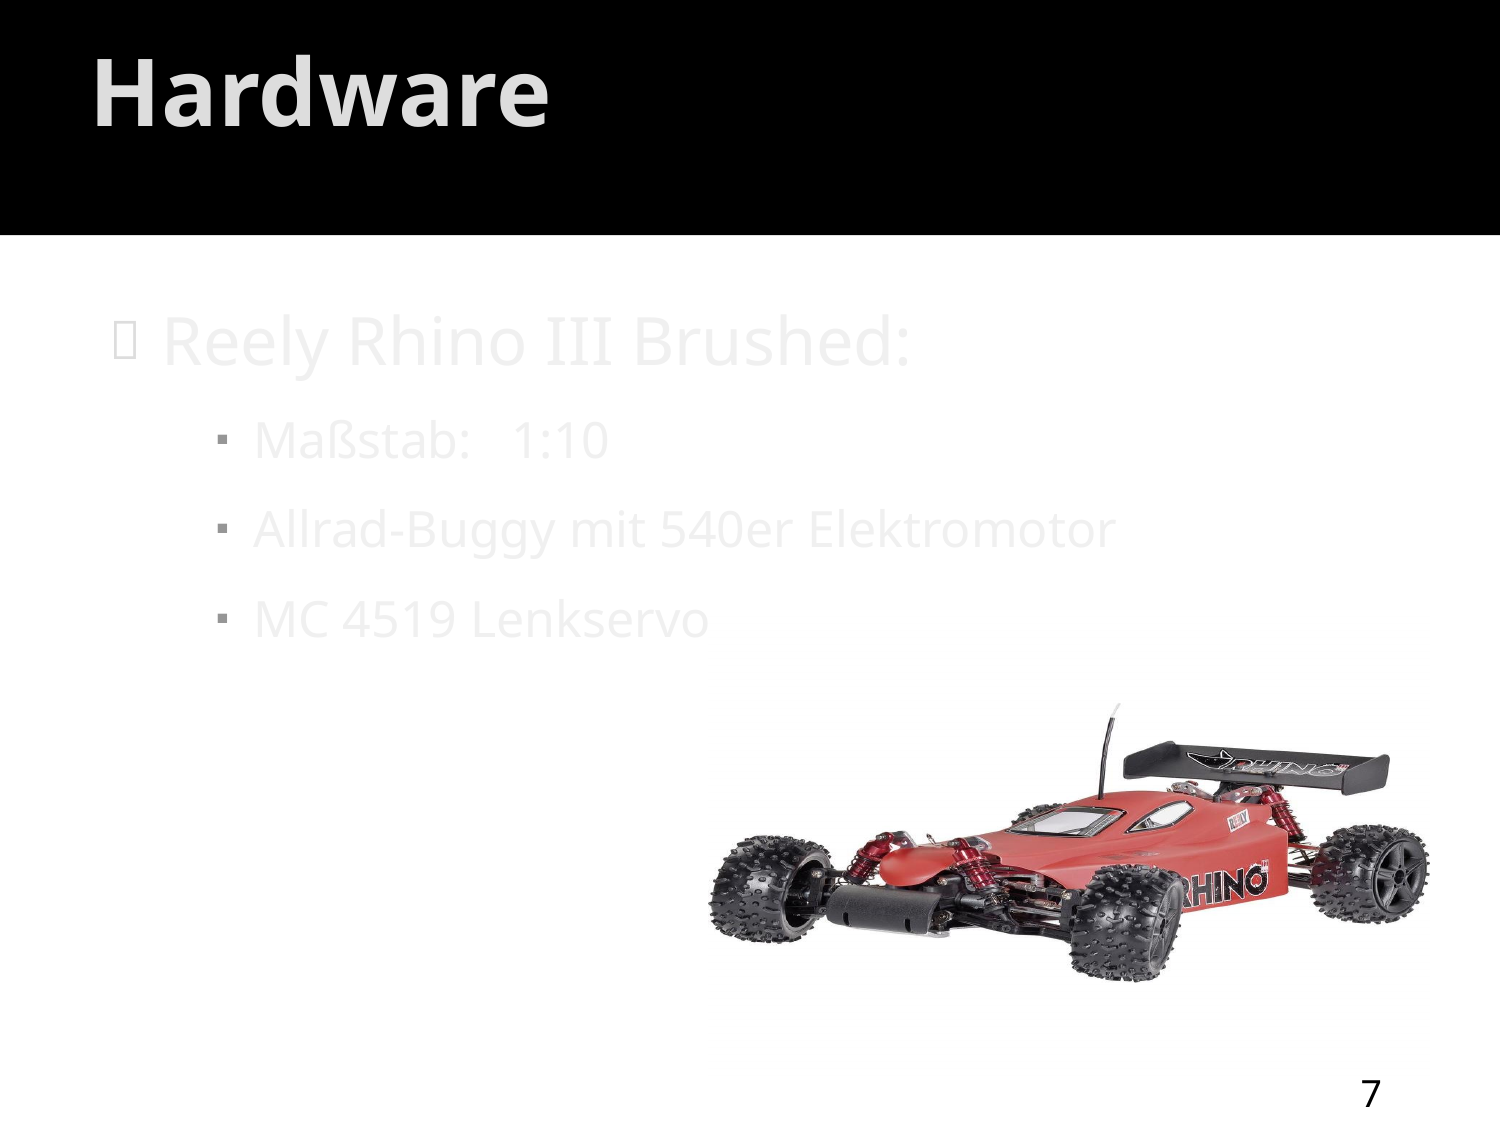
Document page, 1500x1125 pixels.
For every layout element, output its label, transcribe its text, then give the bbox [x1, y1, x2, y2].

list Reely Rhino III Brushed: Maßstab: 1:10 Allrad-Buggy mit 540er Elektromotor MC 4519 Lenkservo [75, 291, 1425, 1050]
slide_number <Nummer> [1345, 1062, 1467, 1108]
picture [708, 609, 1430, 1076]
title Hardware [75, 25, 1425, 231]
